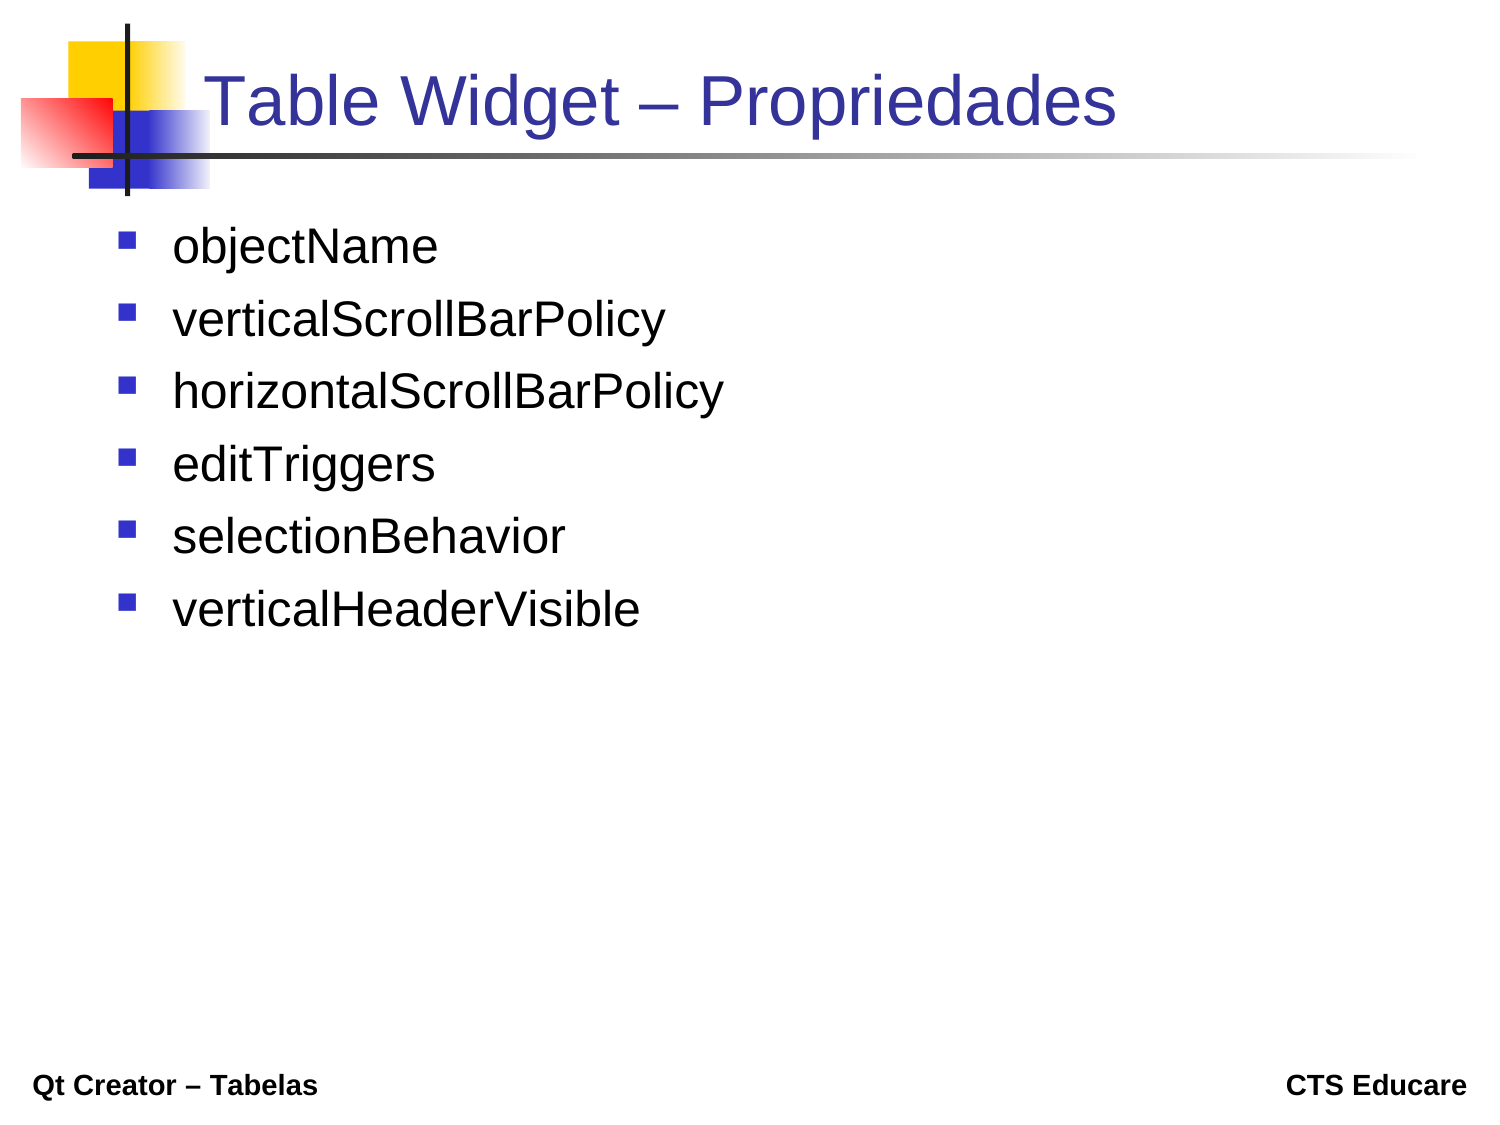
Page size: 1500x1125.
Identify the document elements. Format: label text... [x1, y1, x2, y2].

title Table Widget – Propriedades [188, 46, 1468, 149]
list objectName verticalScrollBarPolicy horizontalScrollBarPolicy editTriggers selectionBehavior verticalHeaderVisible [100, 206, 1447, 1024]
